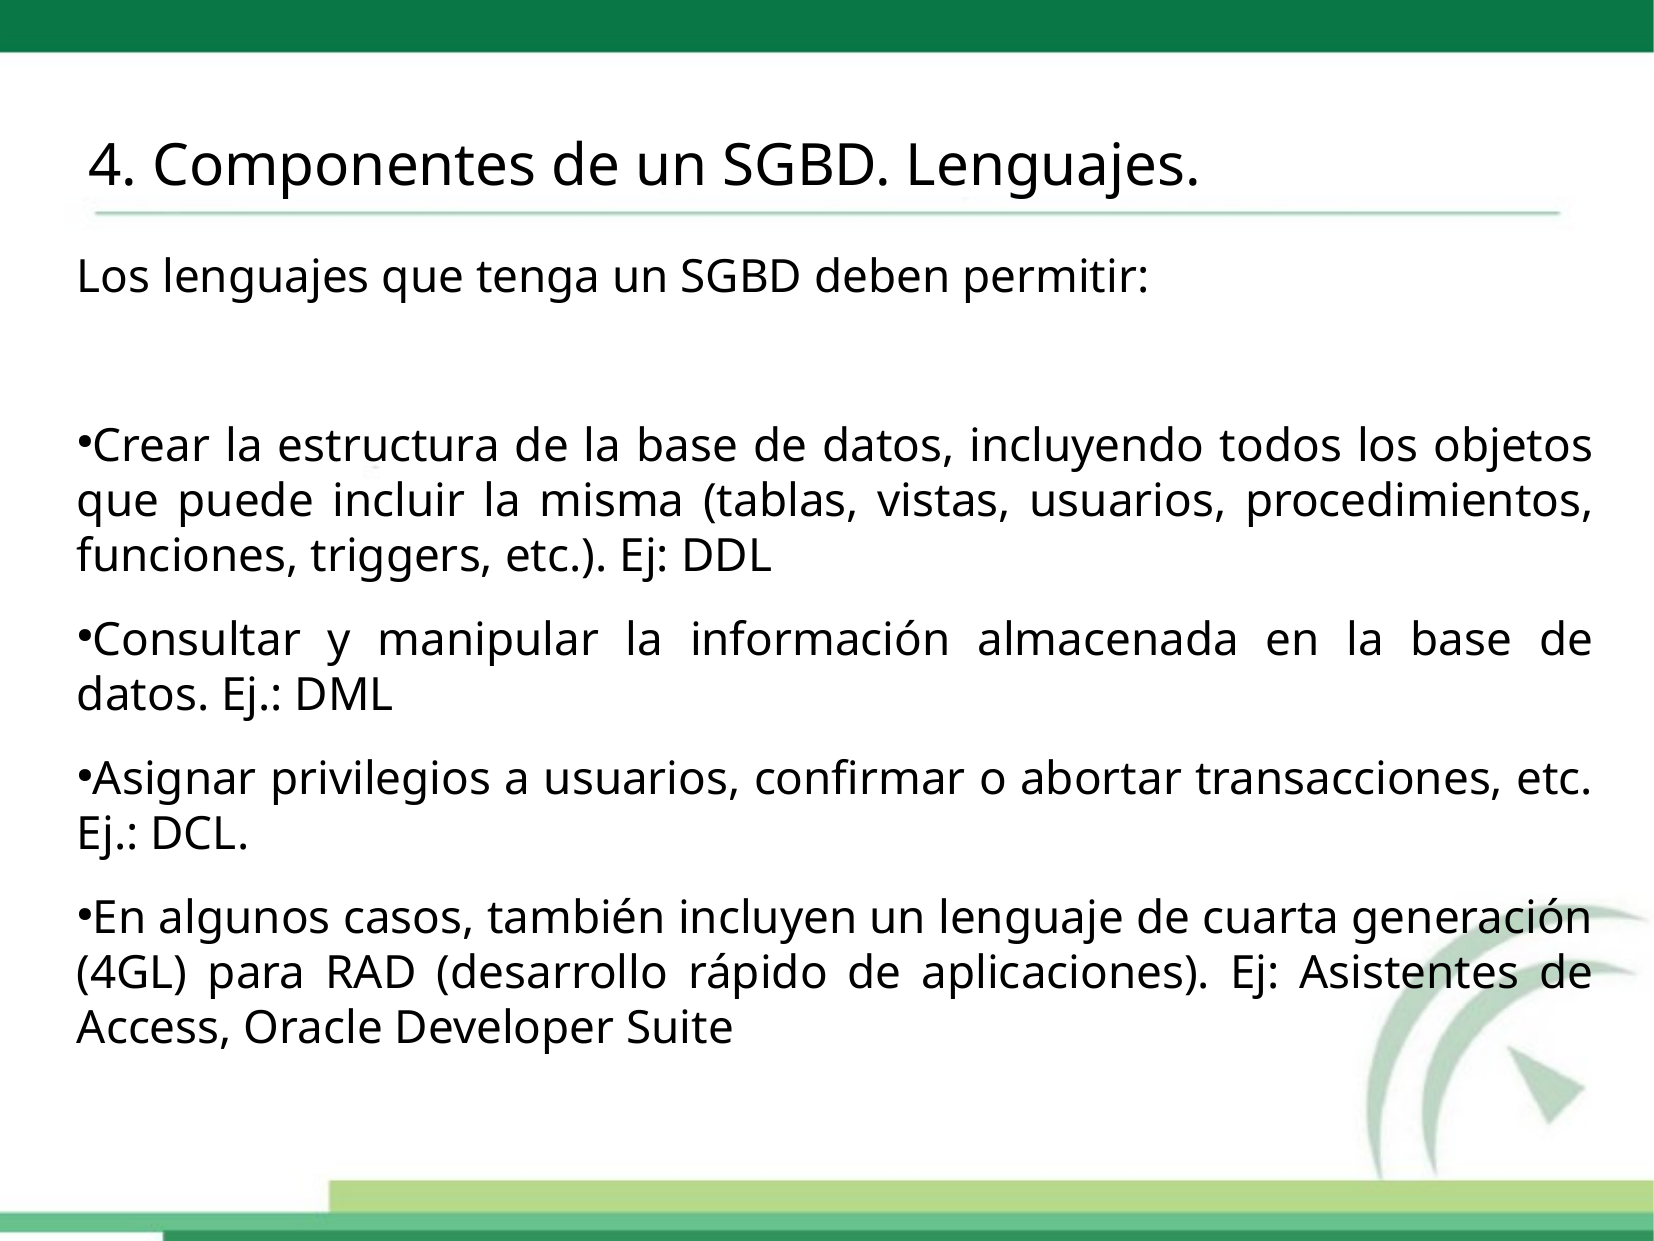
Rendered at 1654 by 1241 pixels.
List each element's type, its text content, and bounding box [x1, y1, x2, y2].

title 4. Componentes de un SGBD. Lenguajes. [88, 58, 1577, 246]
list Los lenguajes que tenga un SGBD deben permitir: Crear la estructura de la base de datos, incluyendo todos los objetos que puede incluir la misma (tablas, vistas, usuarios, procedimientos, funciones, triggers, etc.). Ej: DDL Consultar y manipular la información almacenada en la base de datos. Ej.: DML Asignar privilegios a usuarios, confirmar o abortar transacciones, etc. Ej.: DCL. En algunos casos, también incluyen un lenguaje de cuarta generación (4GL) para RAD (desarrollo rápido de aplicaciones). Ej: Asistentes de Access, Oracle Developer Suite [76, 246, 1595, 1241]
